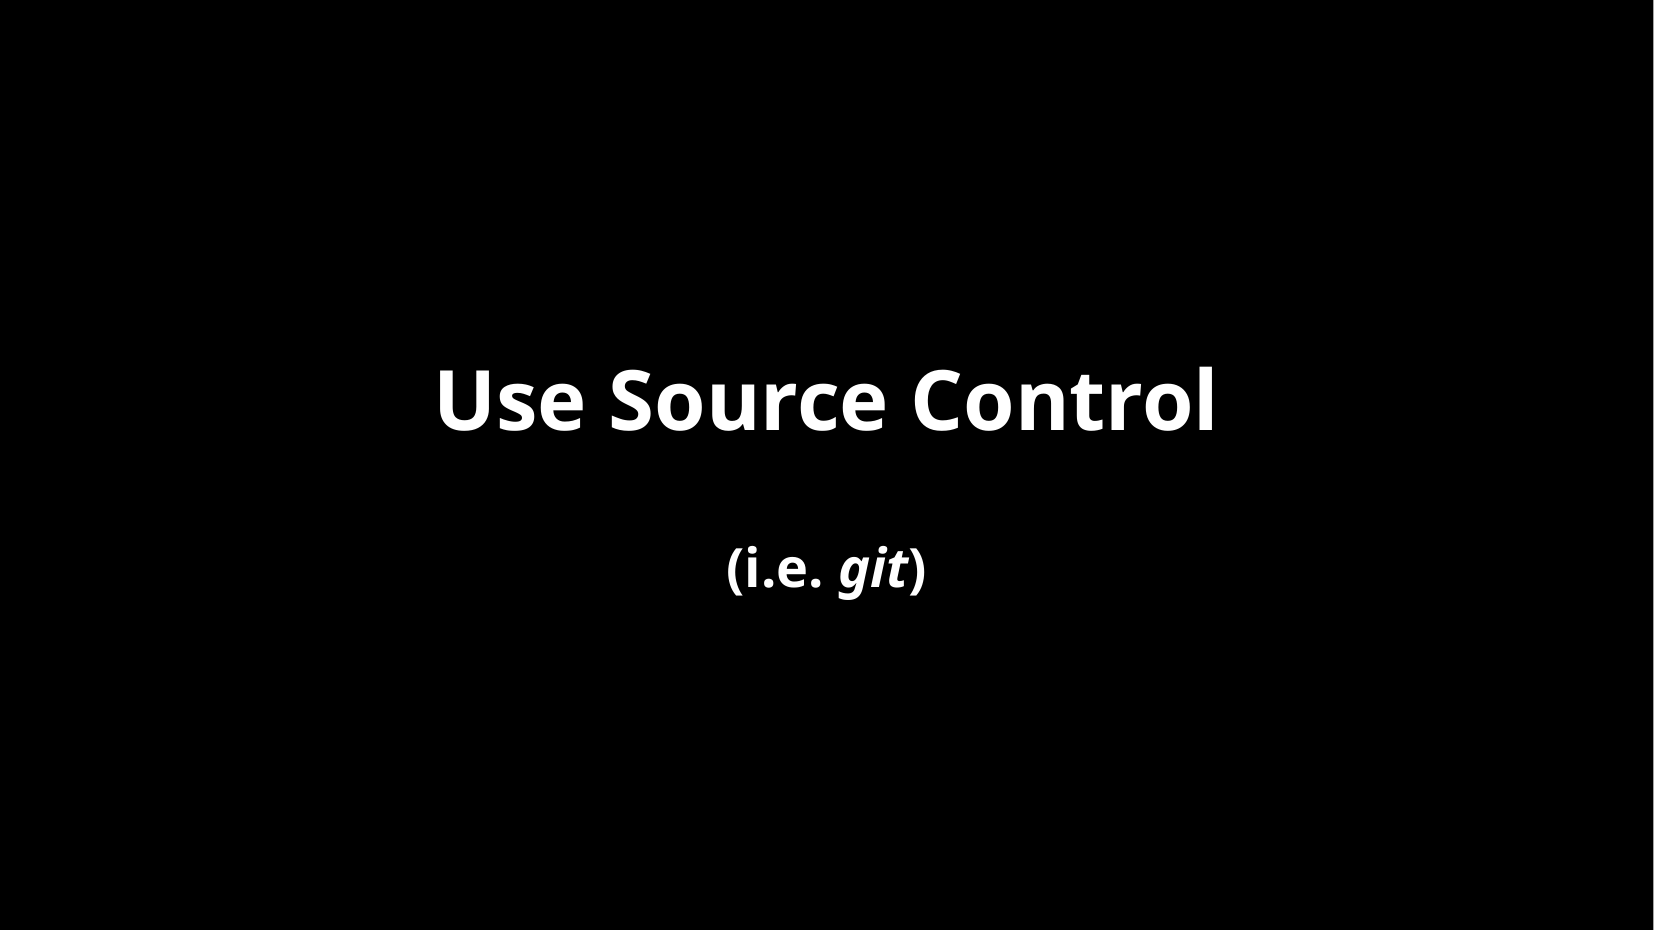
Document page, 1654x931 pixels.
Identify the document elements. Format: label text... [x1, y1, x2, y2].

subtitle Use Source Control (i.e. git) [82, 82, 1571, 863]
